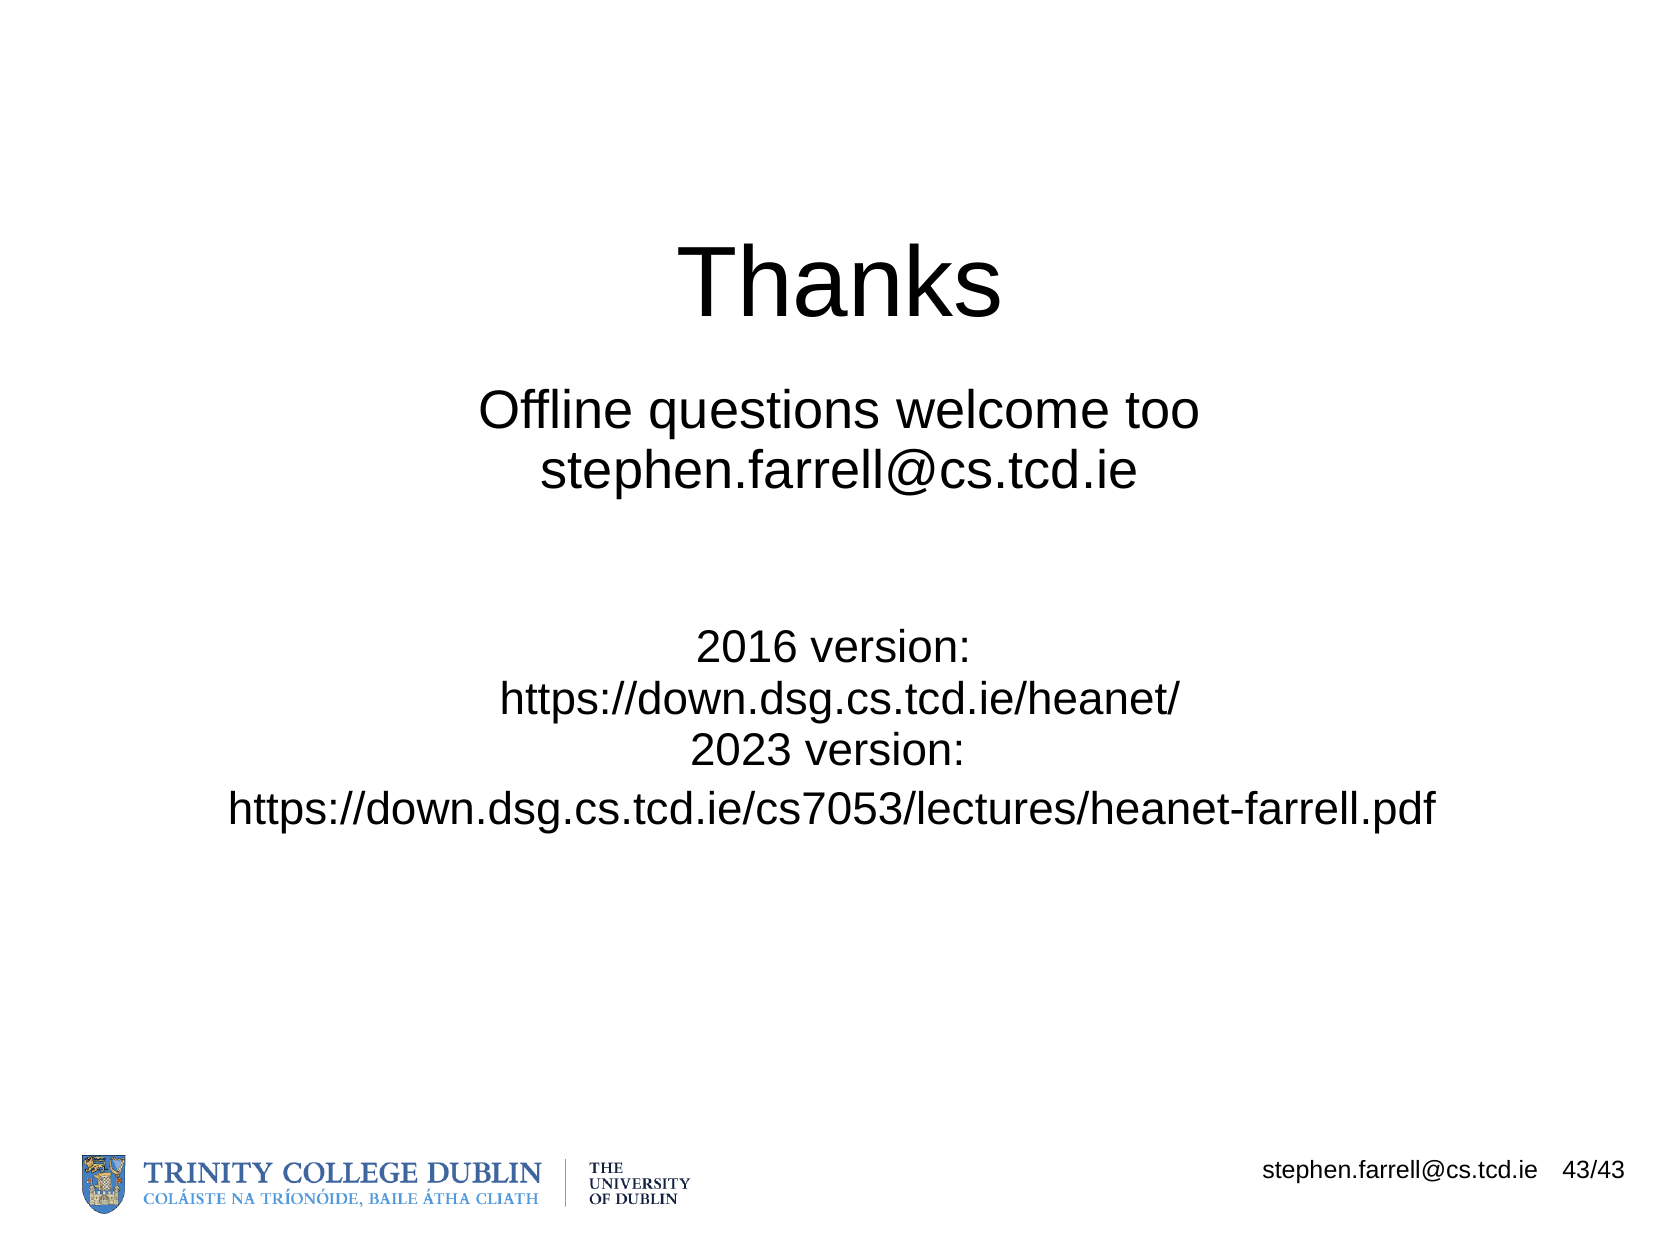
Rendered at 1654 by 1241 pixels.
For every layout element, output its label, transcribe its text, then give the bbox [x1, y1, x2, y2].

text_box Thanks Offline questions welcome too stephen.farrell@cs.tcd.ie 2016 version: https://down.dsg.cs.tcd.ie/heanet/ 2023 version: https://down.dsg.cs.tcd.ie/cs7053/lectures/heanet-farrell.pdf [120, 218, 1561, 950]
picture [82, 1155, 694, 1214]
